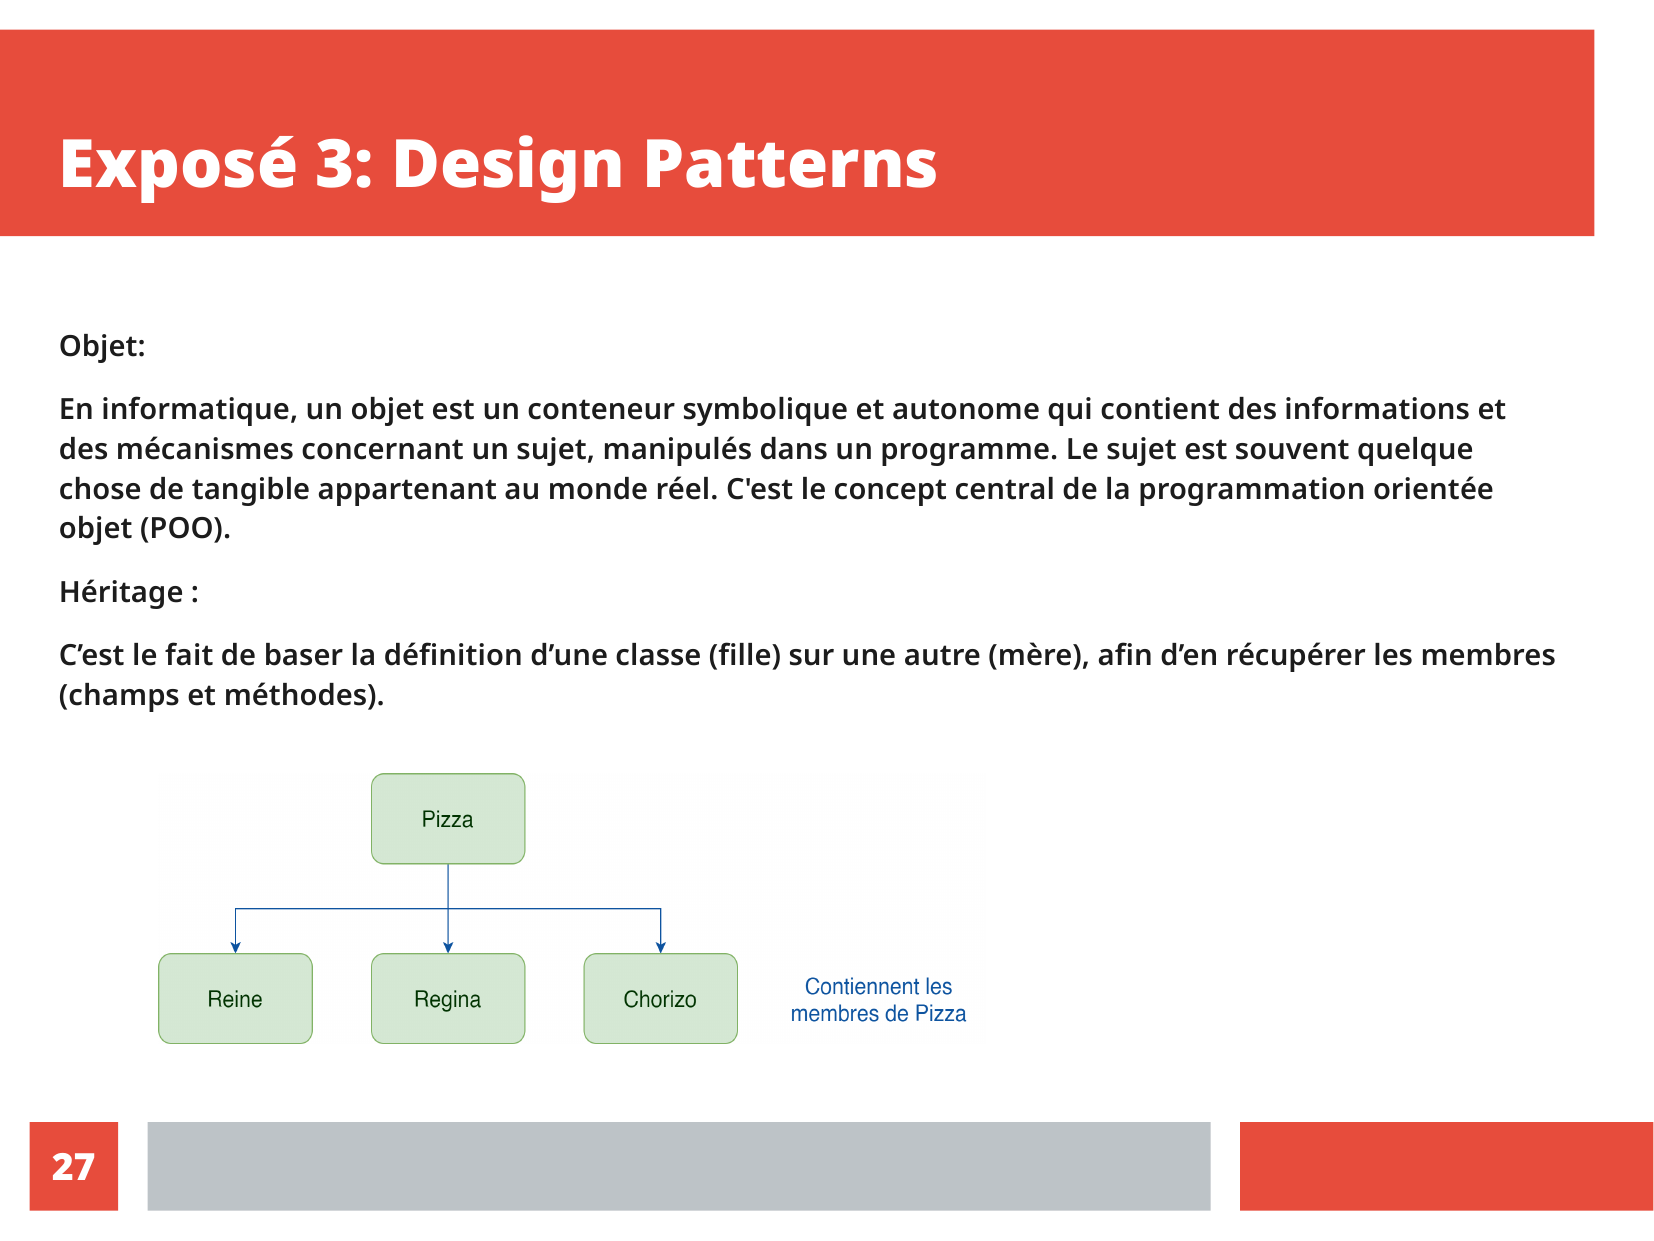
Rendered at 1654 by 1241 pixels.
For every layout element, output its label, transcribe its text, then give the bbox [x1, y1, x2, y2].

picture [158, 773, 986, 1044]
list Objet: En informatique, un objet est un conteneur symbolique et autonome qui contient des informations et des mécanismes concernant un sujet, manipulés dans un programme. Le sujet est souvent quelque chose de tangible appartenant au monde réel. C'est le concept central de la programmation orientée objet (POO). Héritage : C’est le fait de baser la définition d’une classe (fille) sur une autre (mère), afin d’en récupérer les membres (champs et méthodes). [59, 324, 1565, 1093]
title Exposé 3: Design Patterns [59, 59, 1595, 207]
